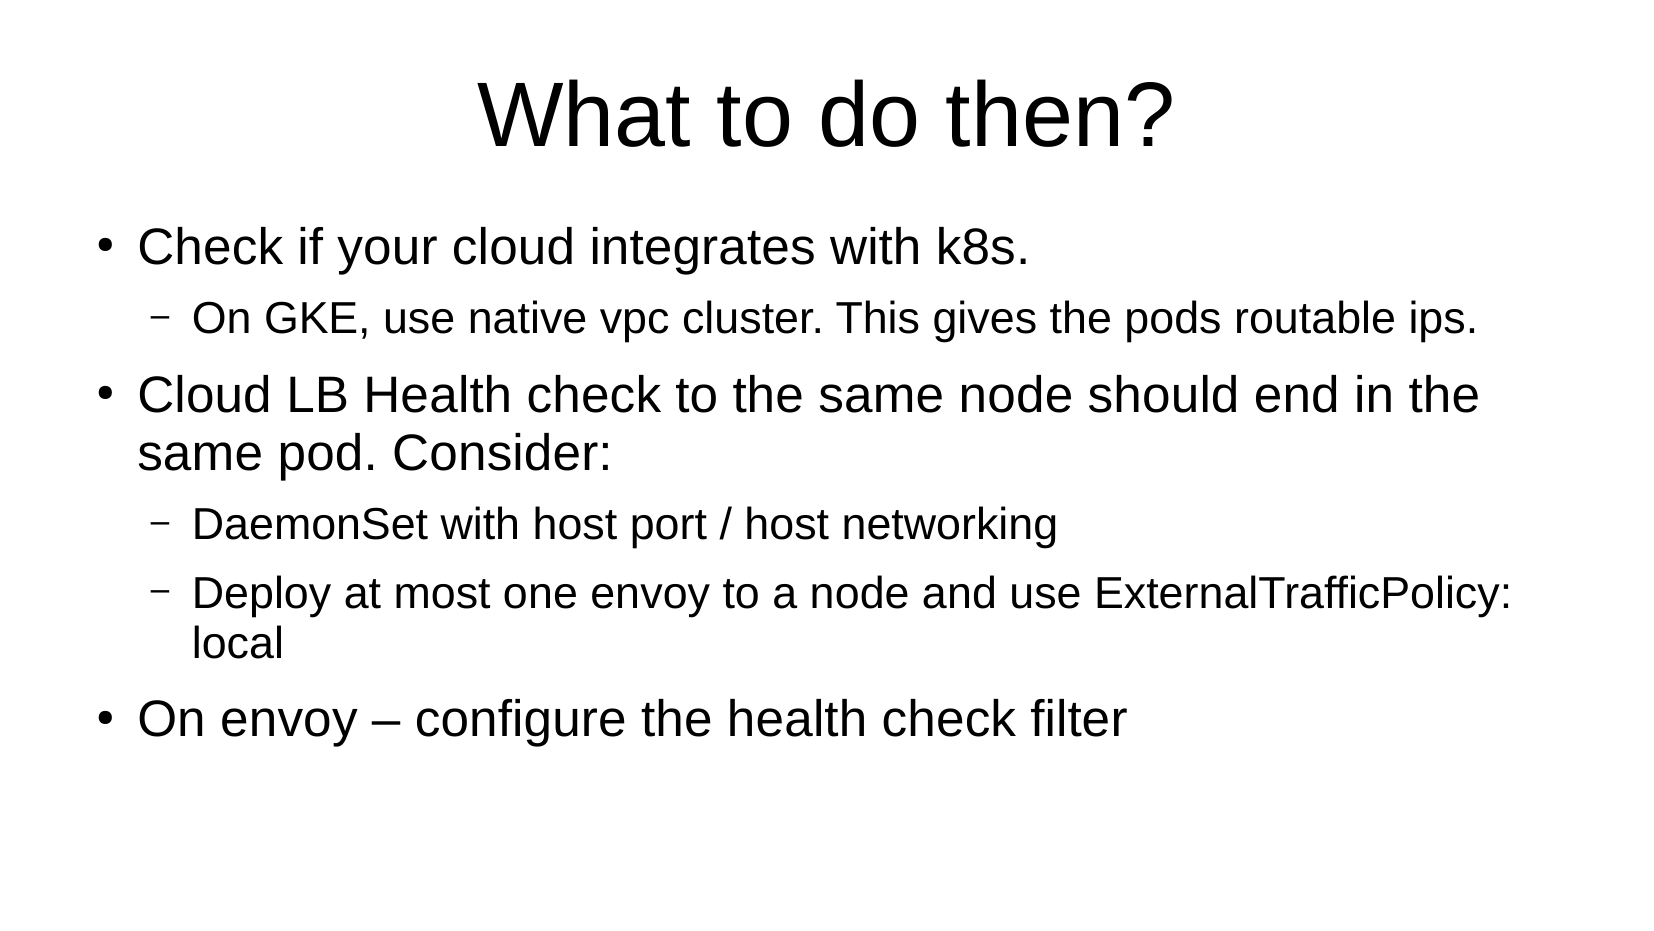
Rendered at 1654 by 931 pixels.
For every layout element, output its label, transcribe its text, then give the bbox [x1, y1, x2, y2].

list Check if your cloud integrates with k8s. On GKE, use native vpc cluster. This gives the pods routable ips. Cloud LB Health check to the same node should end in the same pod. Consider: DaemonSet with host port / host networking Deploy at most one envoy to a node and use ExternalTrafficPolicy: local On envoy – configure the health check filter [82, 217, 1571, 758]
title What to do then? [82, 37, 1571, 193]
